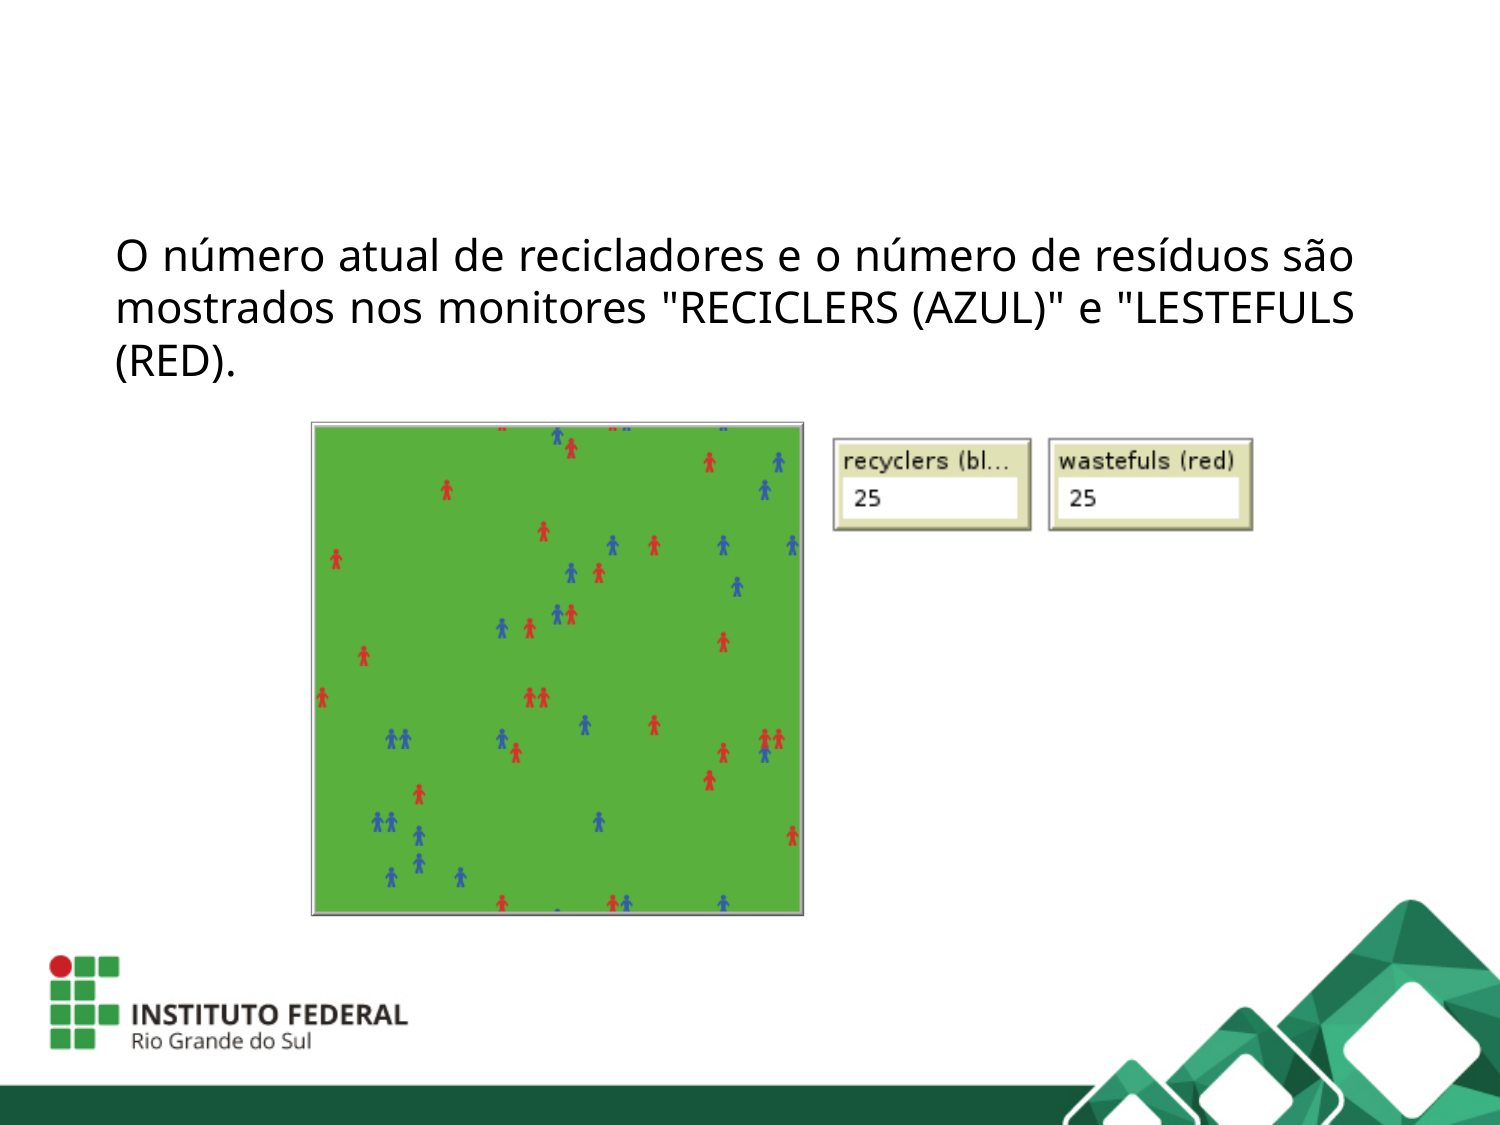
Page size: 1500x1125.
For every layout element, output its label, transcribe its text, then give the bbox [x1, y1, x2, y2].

text_box O número atual de recicladores e o número de resíduos são mostrados nos monitores "RECICLERS (AZUL)" e "LESTEFULS (RED). [100, 220, 1424, 813]
picture [0, 0, 1500, 1125]
